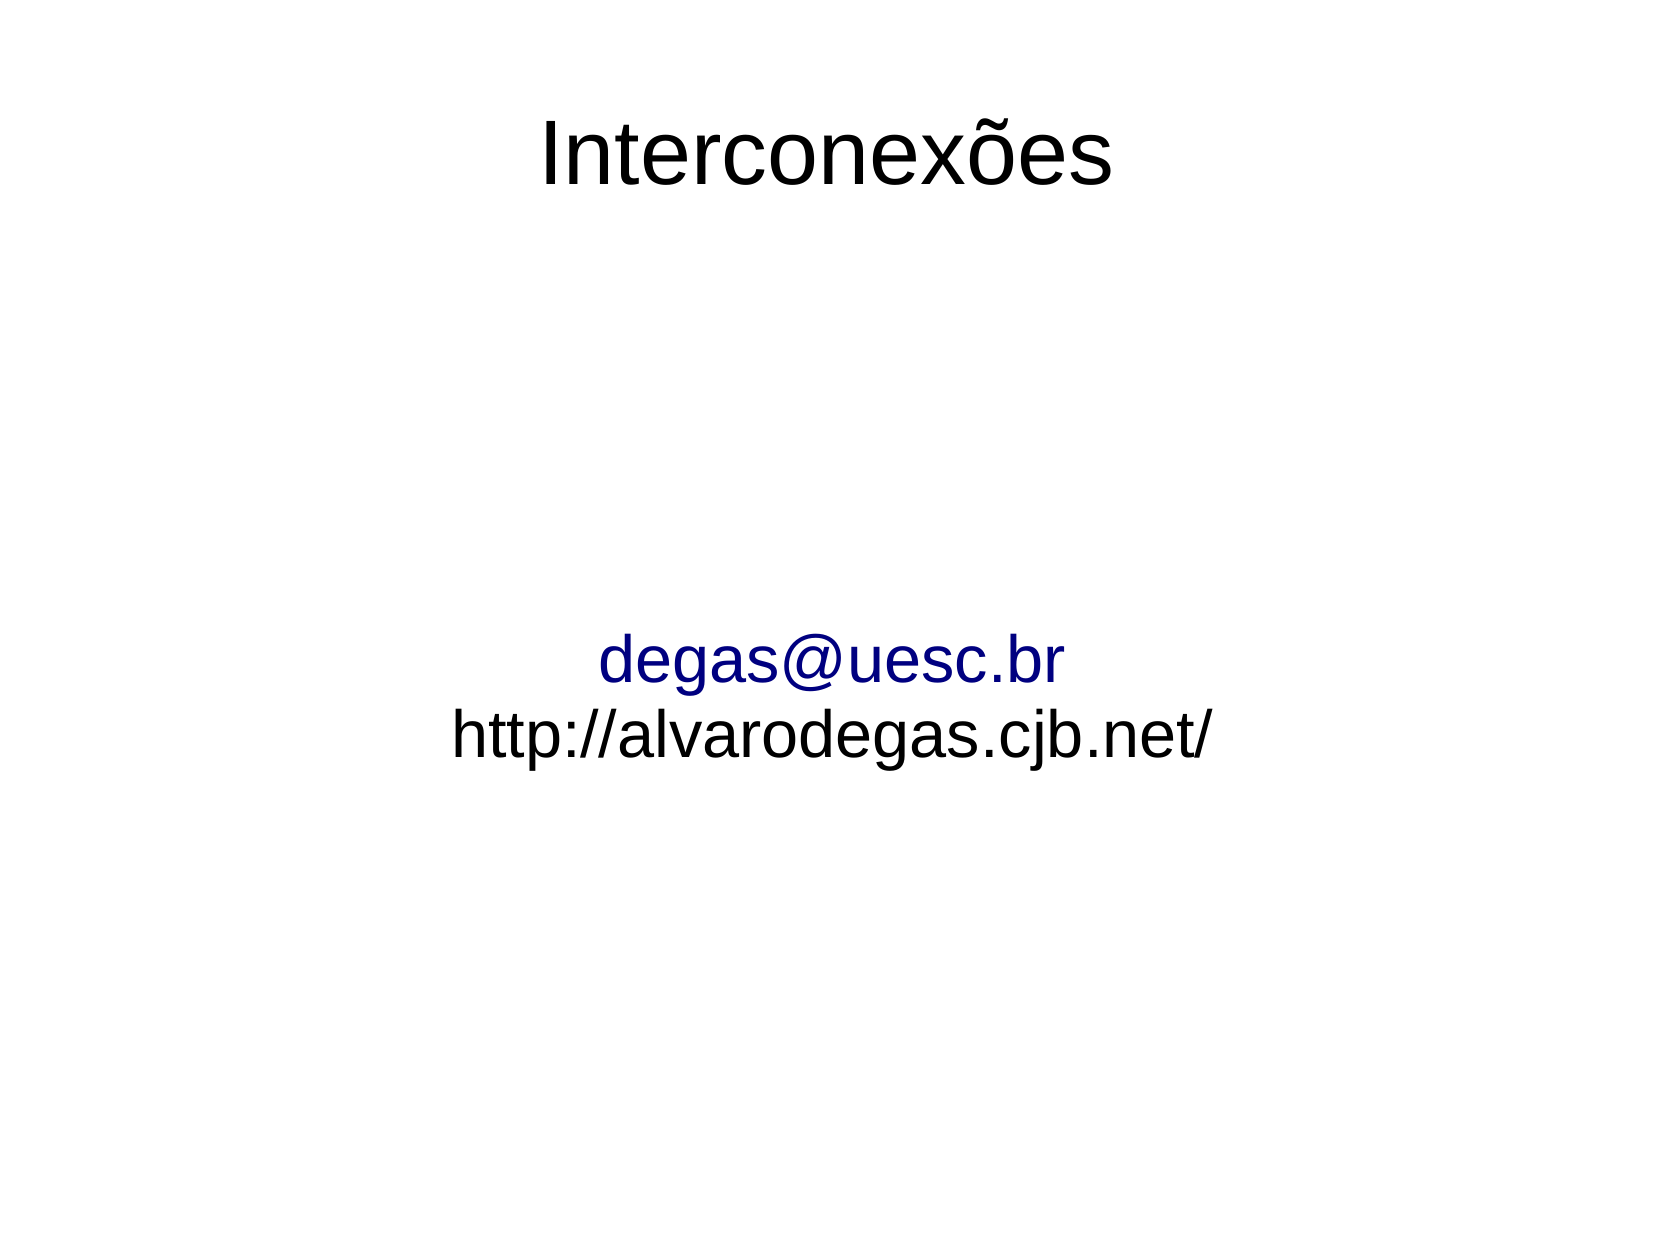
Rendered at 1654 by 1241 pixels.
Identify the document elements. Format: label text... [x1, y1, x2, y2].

subtitle degas@uesc.br http://alvarodegas.cjb.net/ [88, 295, 1577, 1099]
title Interconexões [82, 49, 1571, 257]
